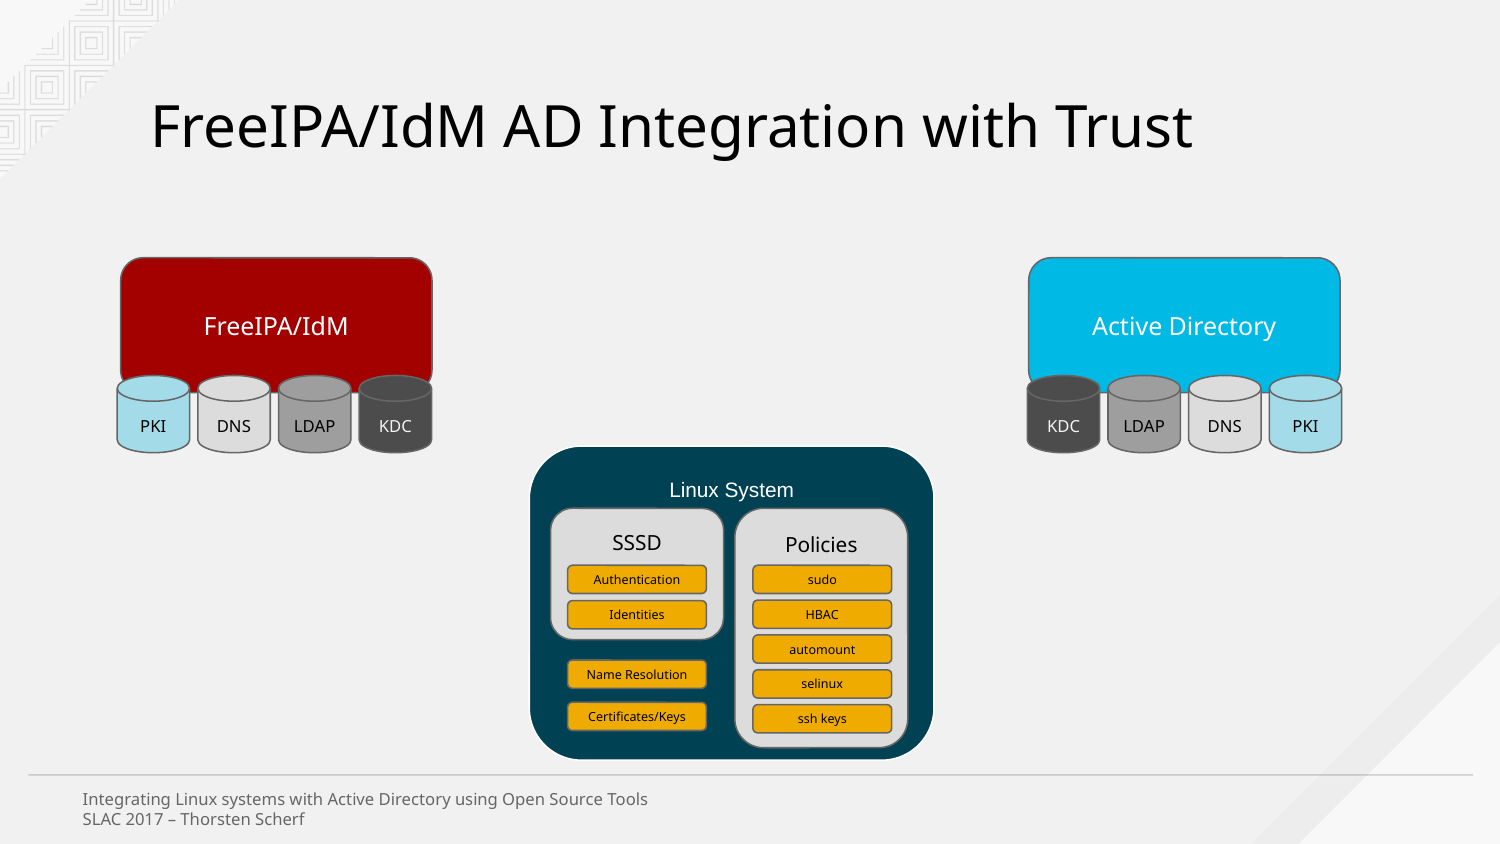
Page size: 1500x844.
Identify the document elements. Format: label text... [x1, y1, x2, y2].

text_box DNS [1188, 375, 1262, 453]
text_box sudo [752, 565, 892, 594]
picture [0, 0, 1500, 844]
text_box PKI [117, 375, 190, 453]
text_box FreeIPA/IdM [120, 257, 432, 393]
text_box Active Directory [1028, 257, 1341, 393]
text_box Certificates/Keys [567, 702, 707, 731]
title FreeIPA/IdM AD Integration with Trust [135, 0, 1365, 175]
text_box Identities [567, 600, 707, 629]
text_box Authentication [567, 565, 707, 594]
text_box DNS [197, 375, 271, 453]
text_box LDAP [278, 375, 351, 453]
text_box selinux [752, 669, 892, 699]
text_box Policies [734, 508, 908, 748]
text_box KDC [359, 375, 432, 453]
text_box automount [752, 634, 892, 664]
text_box Linux System [529, 445, 935, 761]
text_box Name Resolution [567, 660, 707, 689]
text_box KDC [1027, 375, 1100, 453]
text_box ssh keys [752, 704, 892, 733]
text_box PKI [1269, 375, 1342, 453]
text_box SSSD [550, 508, 724, 640]
text_box LDAP [1107, 375, 1181, 453]
text_box HBAC [752, 600, 892, 629]
